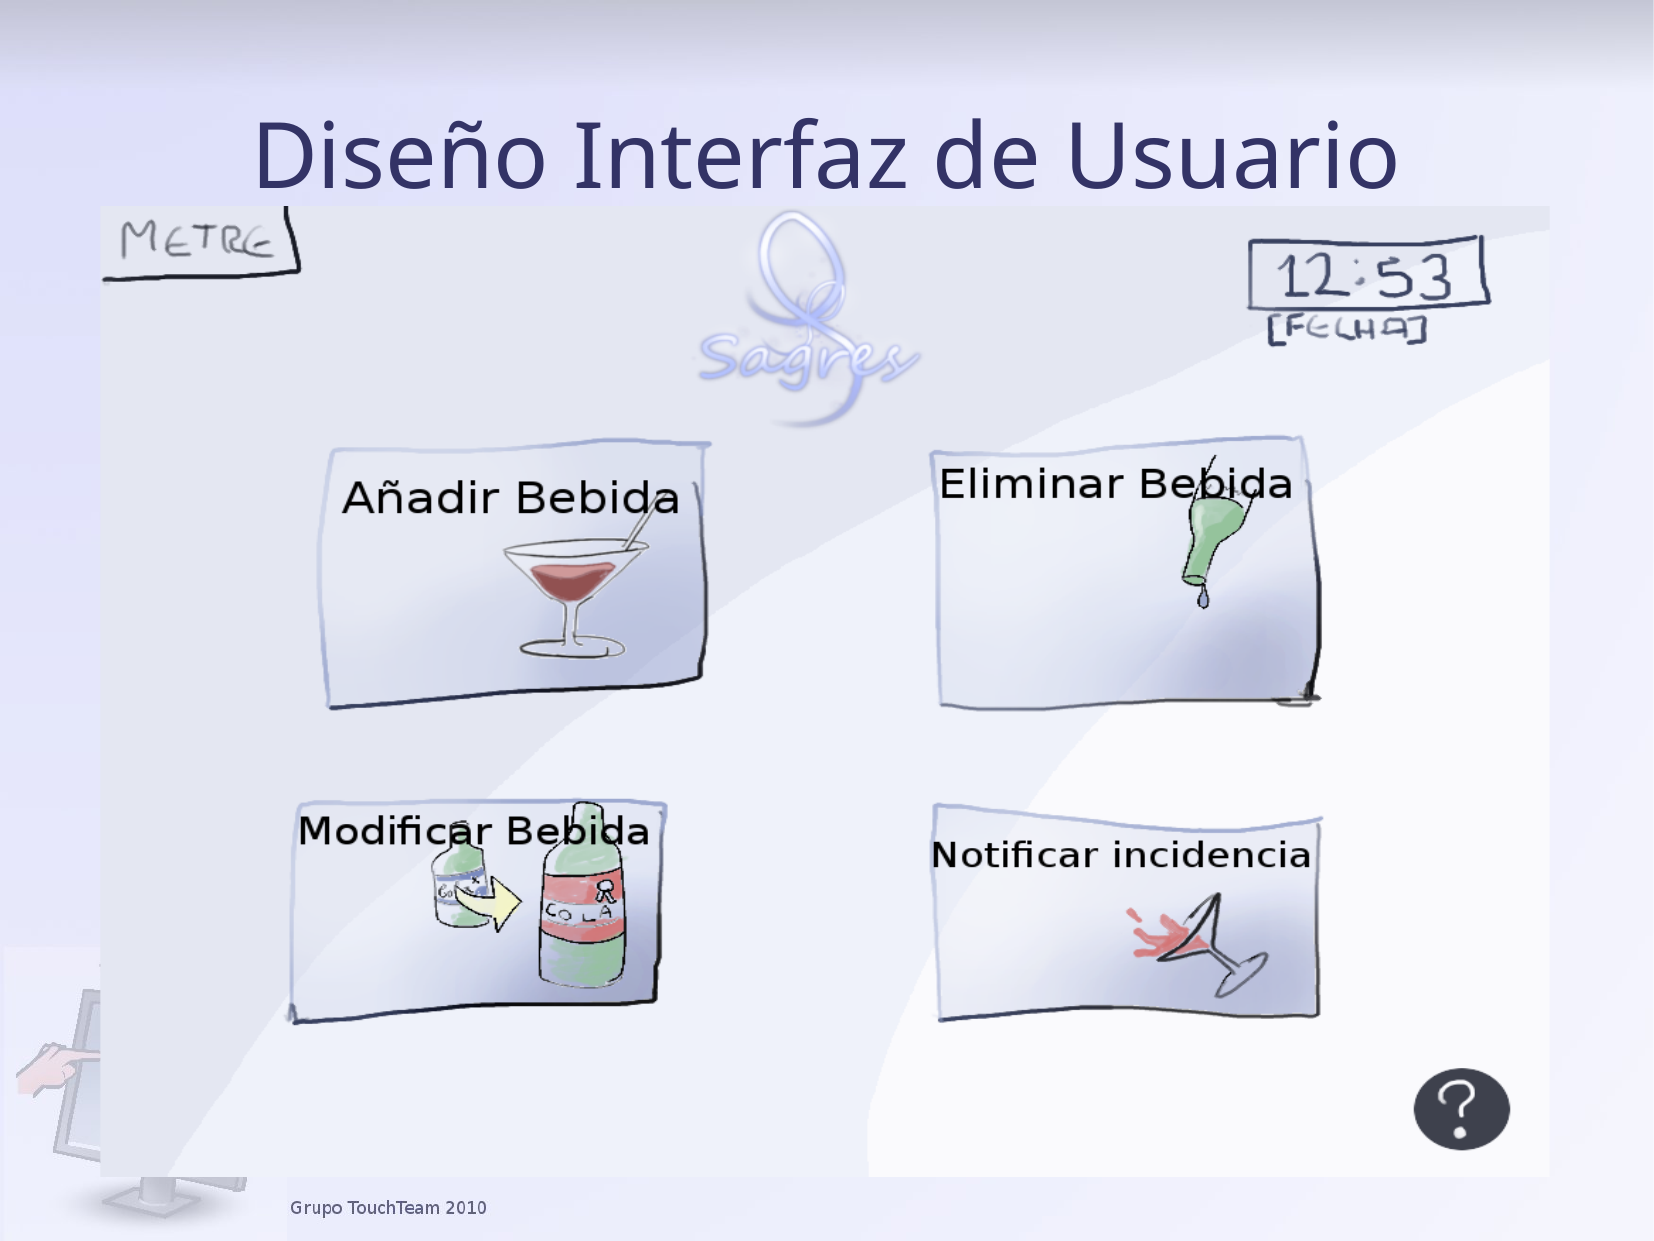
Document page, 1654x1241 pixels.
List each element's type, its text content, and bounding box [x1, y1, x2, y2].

picture [0, 0, 1654, 1241]
title Diseño Interfaz de Usuario [82, 49, 1571, 257]
